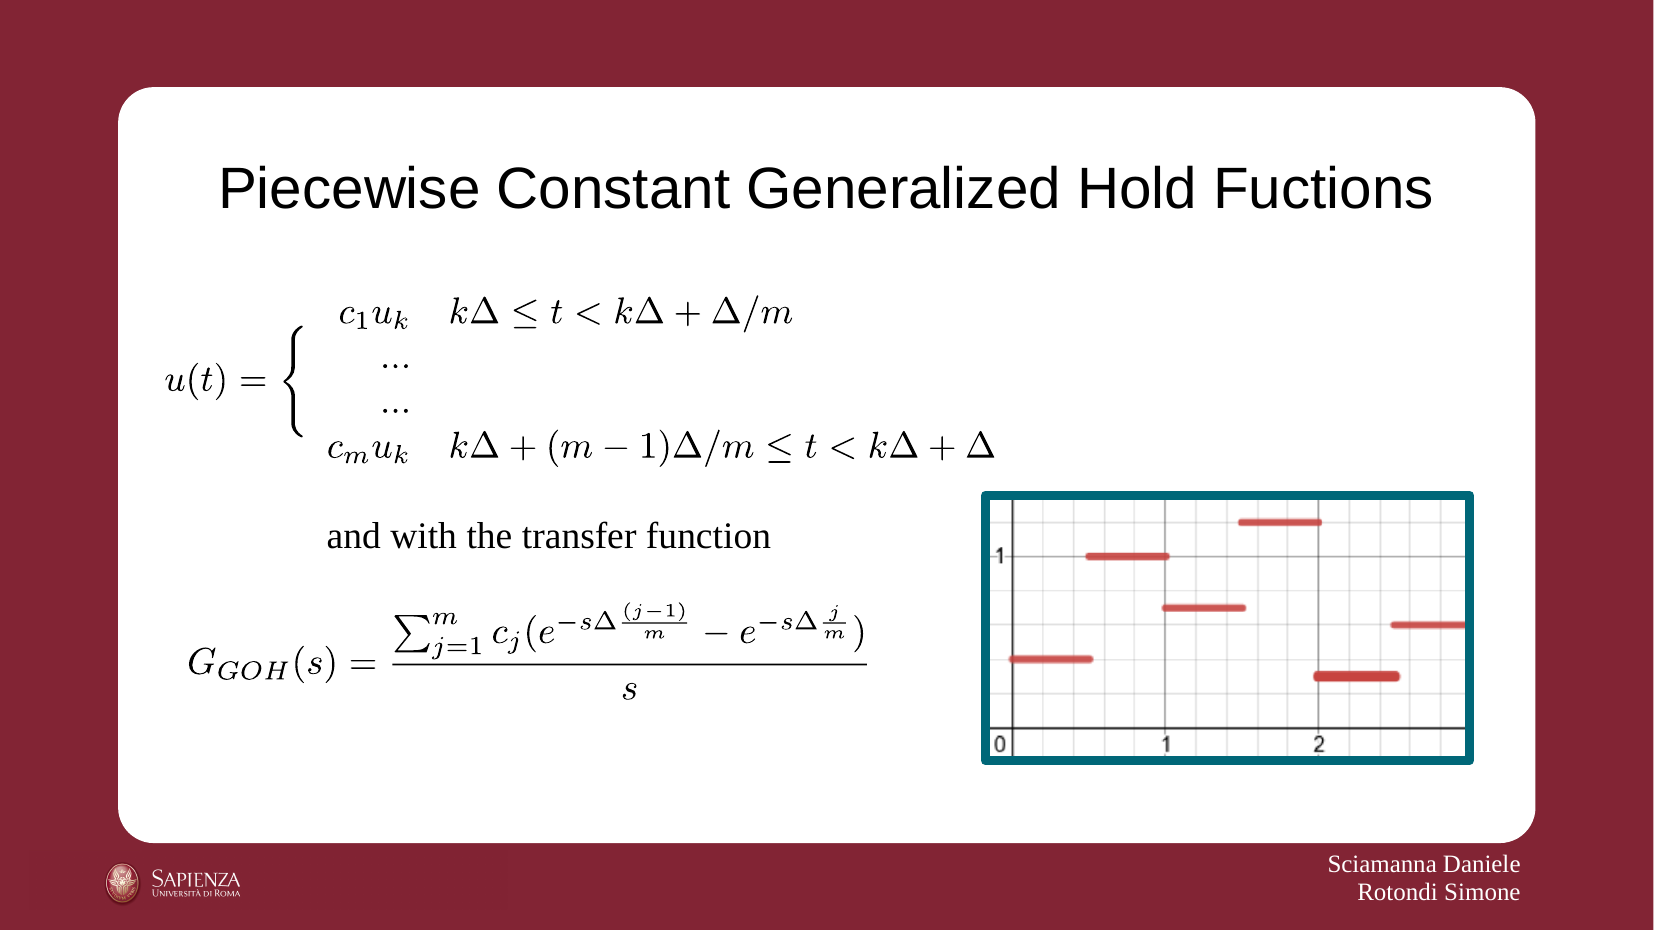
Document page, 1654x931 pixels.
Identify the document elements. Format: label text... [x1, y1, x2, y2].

text_box and with the transfer function [224, 507, 875, 565]
title Piecewise Constant Generalized Hold Fuctions [162, 110, 1492, 266]
picture [990, 499, 1465, 756]
picture [29, 850, 508, 910]
text_box [118, 87, 1536, 844]
text_box Sciamanna Daniele Rotondi Simone [933, 843, 1536, 914]
